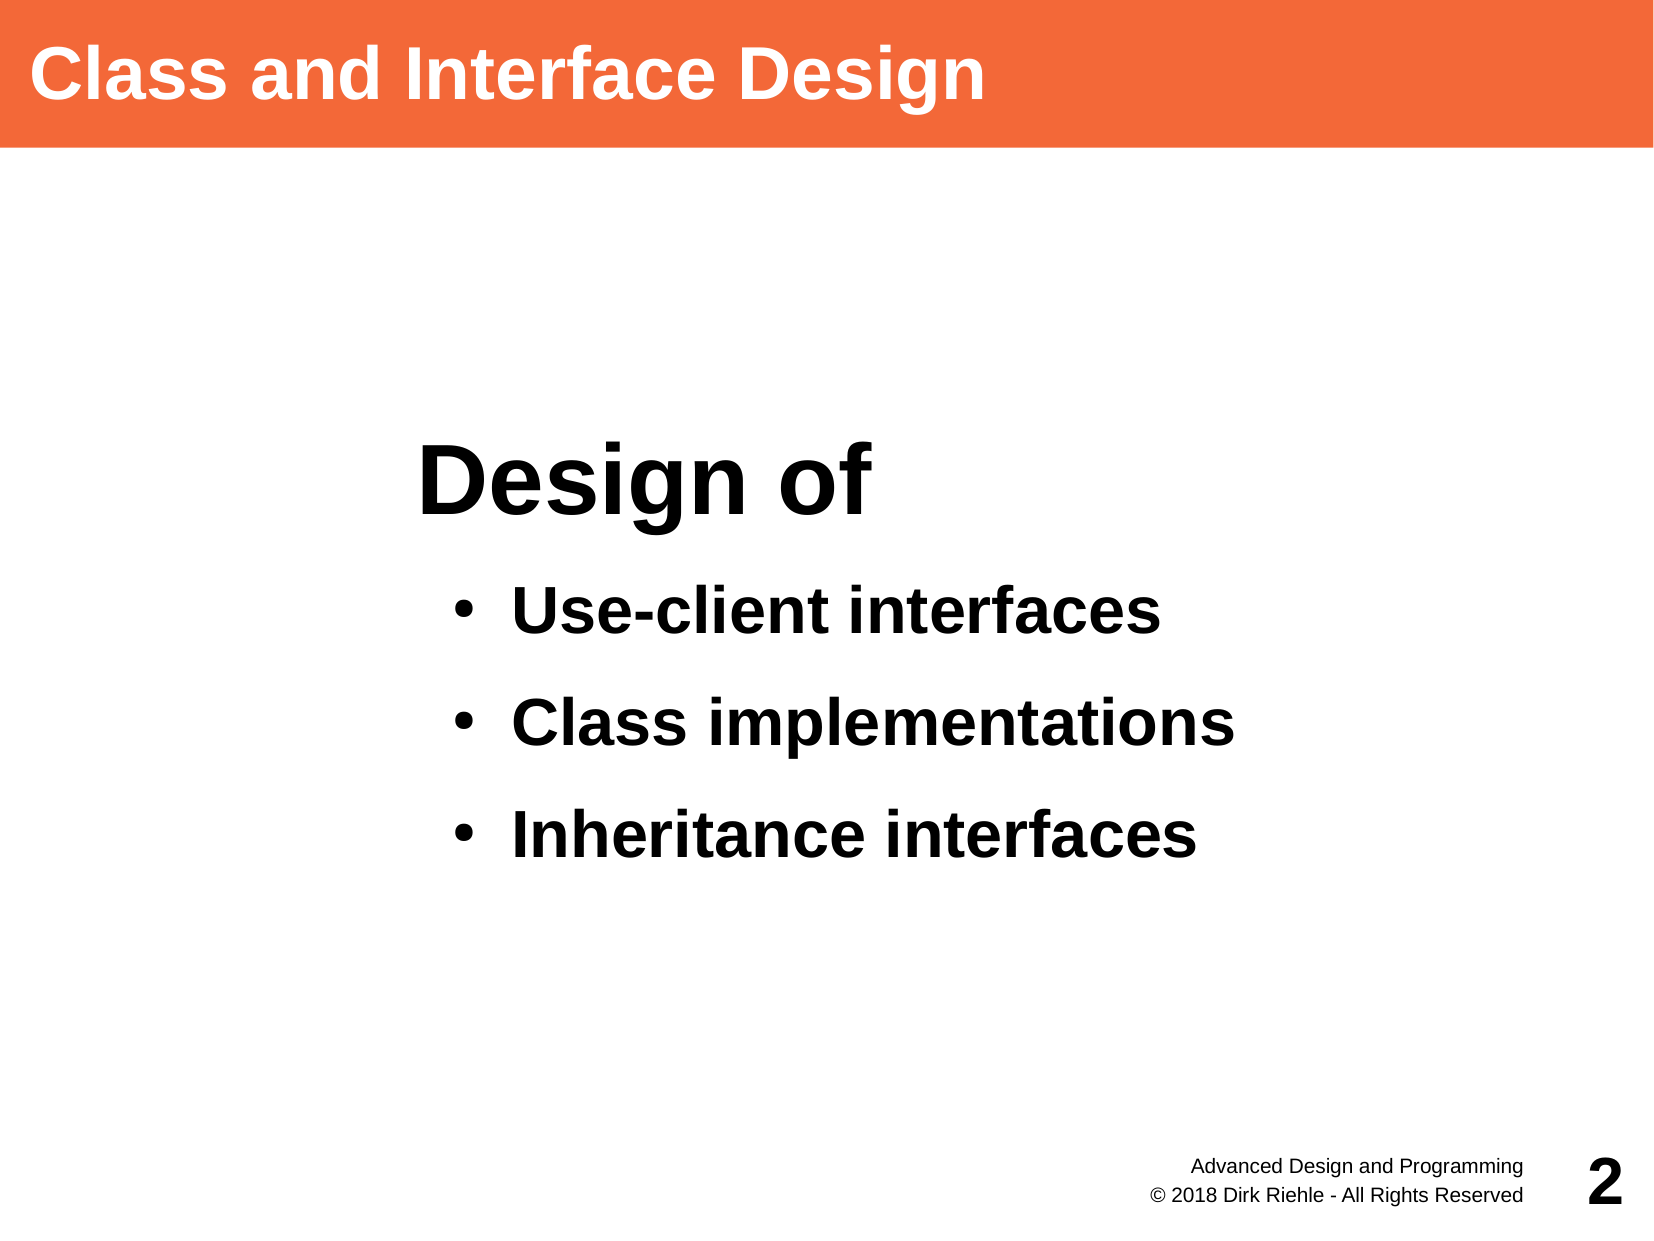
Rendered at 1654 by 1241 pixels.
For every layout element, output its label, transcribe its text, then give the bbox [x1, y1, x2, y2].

subtitle Design of Use-client interfaces Class implementations Inheritance interfaces [29, 177, 1625, 1063]
title Class and Interface Design [0, 0, 1654, 148]
